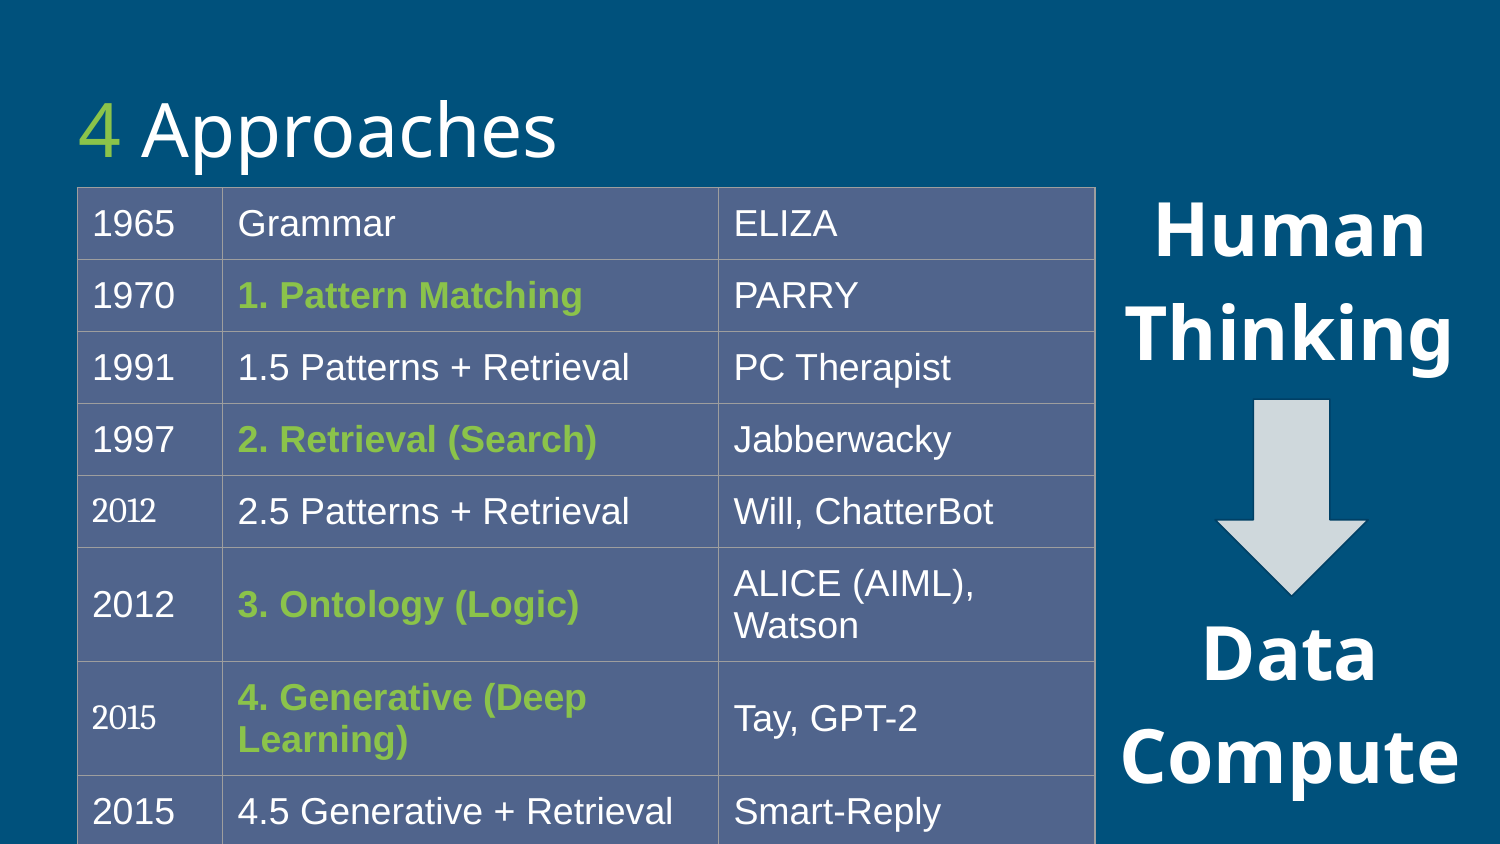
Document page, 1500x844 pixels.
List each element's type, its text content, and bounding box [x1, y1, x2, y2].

table_cell 4.5 Generative + Retrieval [223, 776, 718, 844]
table_header 1965 [78, 188, 222, 259]
text_box [1215, 447, 1369, 576]
table_cell 1970 [78, 260, 222, 331]
table_cell ALICE (AIML), Watson [719, 548, 1094, 661]
table_cell PC Therapist [719, 332, 1094, 403]
table_cell Jabberwacky [719, 404, 1094, 475]
text_box Data Compute [1096, 576, 1500, 717]
table_cell 1. Pattern Matching [223, 260, 718, 331]
table_cell 2015 [78, 662, 222, 775]
table_cell 2012 [78, 476, 222, 547]
table_cell Will, ChatterBot [719, 476, 1094, 547]
table_cell 2. Retrieval (Search) [223, 404, 718, 475]
table_cell Tay, GPT-2 [719, 662, 1094, 775]
table_cell 2.5 Patterns + Retrieval [223, 476, 718, 547]
text_box Human Thinking [1094, 153, 1485, 447]
table_header Grammar [223, 188, 718, 259]
title 4 Approaches [63, 75, 1437, 188]
table_cell 4. Generative (Deep Learning) [223, 662, 718, 775]
table_cell 2015 [78, 776, 222, 844]
table_header ELIZA [719, 188, 1094, 259]
table_cell 1.5 Patterns + Retrieval [223, 332, 718, 403]
table_cell 3. Ontology (Logic) [223, 548, 718, 661]
table_cell Smart-Reply [719, 776, 1094, 844]
table_cell 1991 [78, 332, 222, 403]
table_cell PARRY [719, 260, 1094, 331]
table_cell 1997 [78, 404, 222, 475]
table_cell 2012 [78, 548, 222, 661]
